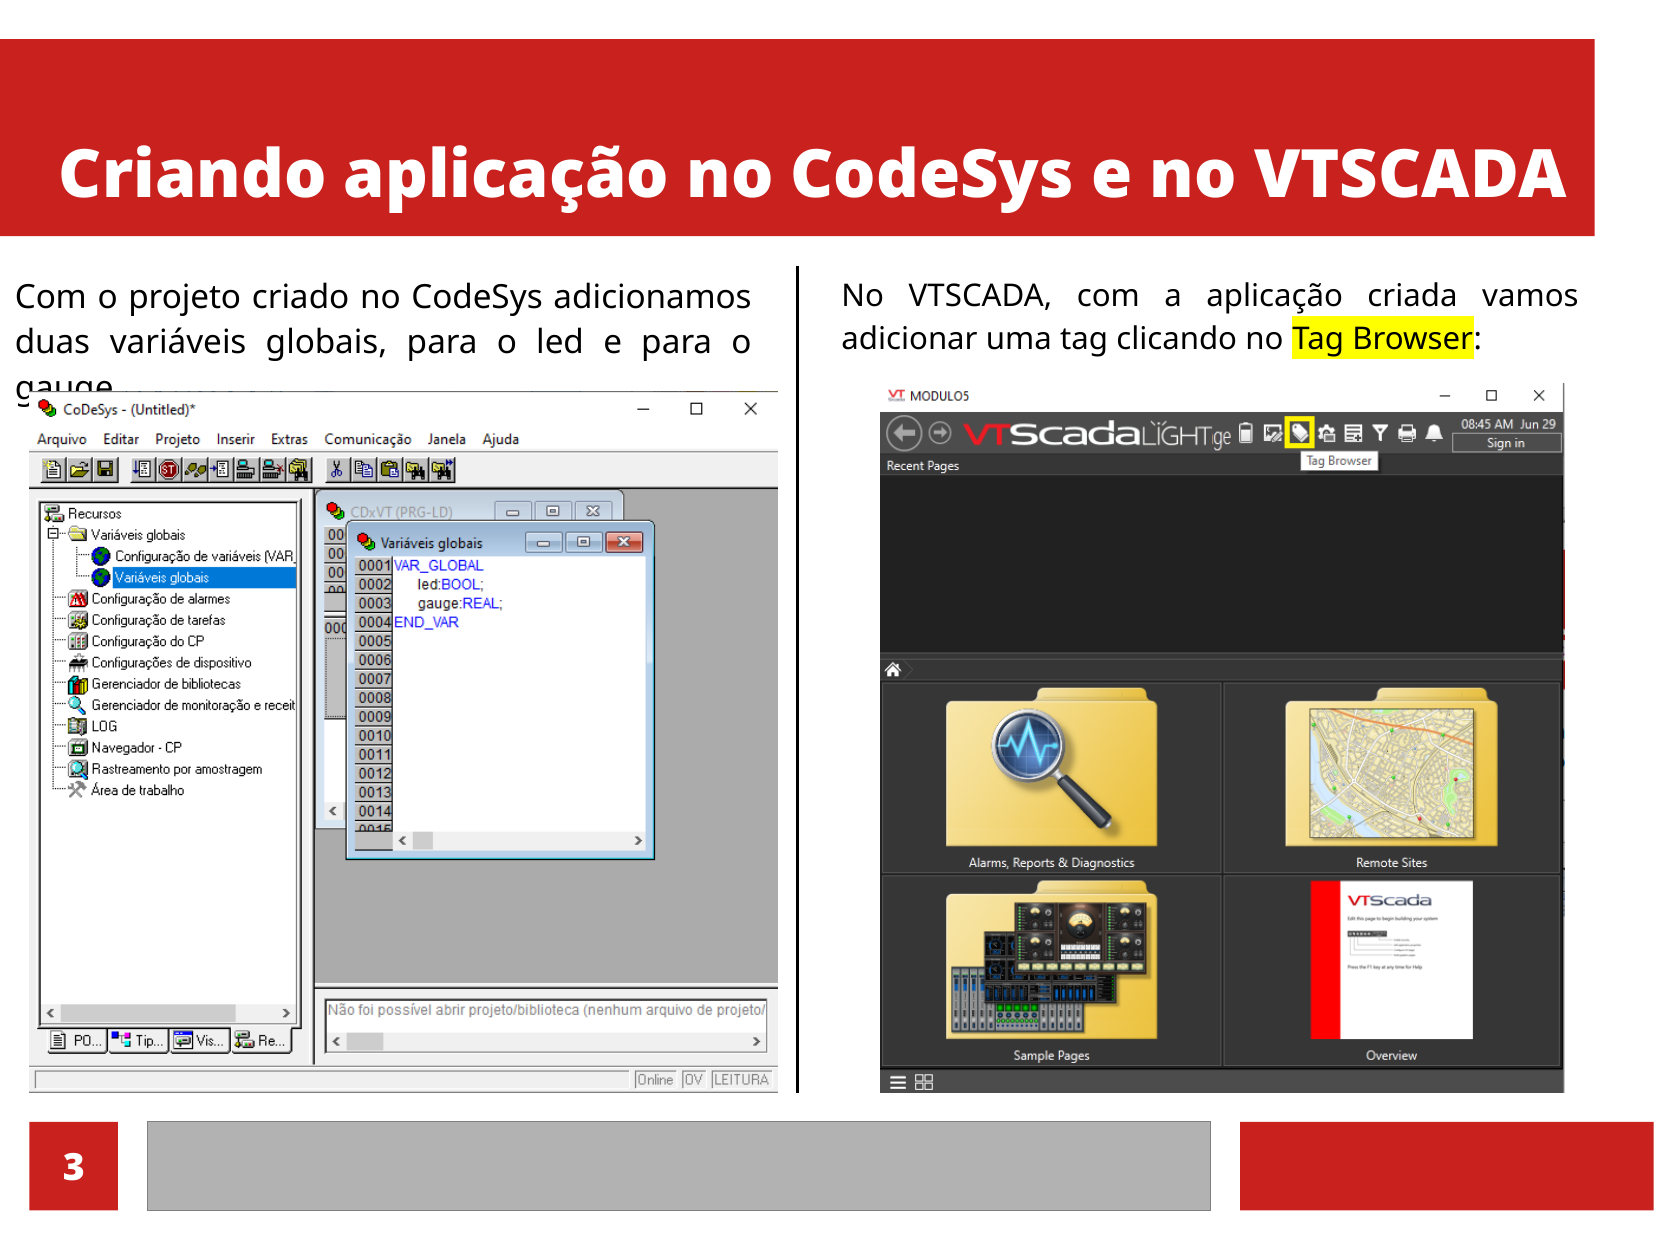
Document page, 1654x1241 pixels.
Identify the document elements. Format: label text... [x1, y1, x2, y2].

text_box Com o projeto criado no CodeSys adicionamos duas variáveis globais, para o led e para o gauge. [0, 265, 768, 376]
picture [29, 391, 778, 1093]
title Criando aplicação no CodeSys e no VTSCADA [58, 58, 1595, 217]
text_box No VTSCADA, com a aplicação criada vamos adicionar uma tag clicando no Tag Browser: [826, 265, 1595, 360]
picture [880, 383, 1565, 1093]
